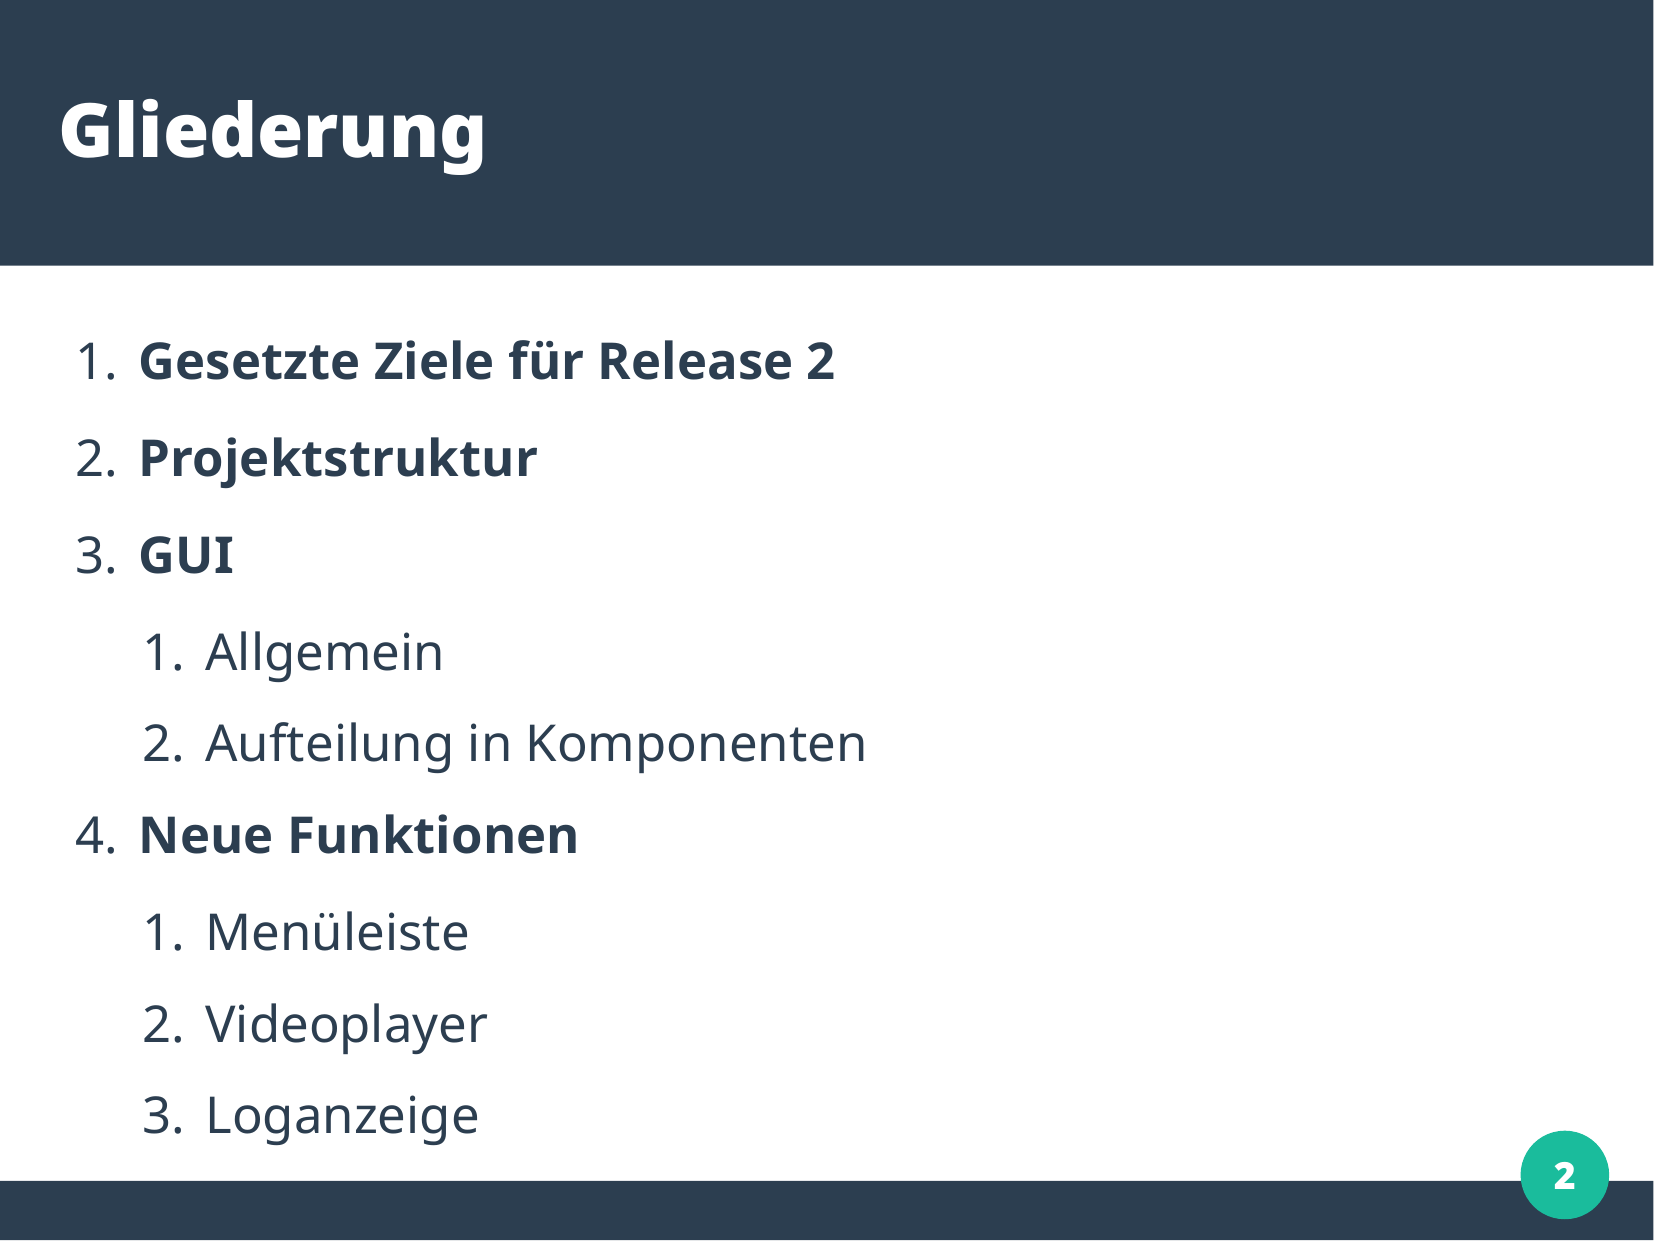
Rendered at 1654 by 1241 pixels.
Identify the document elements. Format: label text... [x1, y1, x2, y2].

title Gliederung [58, 49, 1595, 207]
list Gesetzte Ziele für Release 2 Projektstruktur GUI Allgemein Aufteilung in Komponenten Neue Funktionen Menüleiste Videoplayer Loganzeige [58, 324, 1595, 1152]
